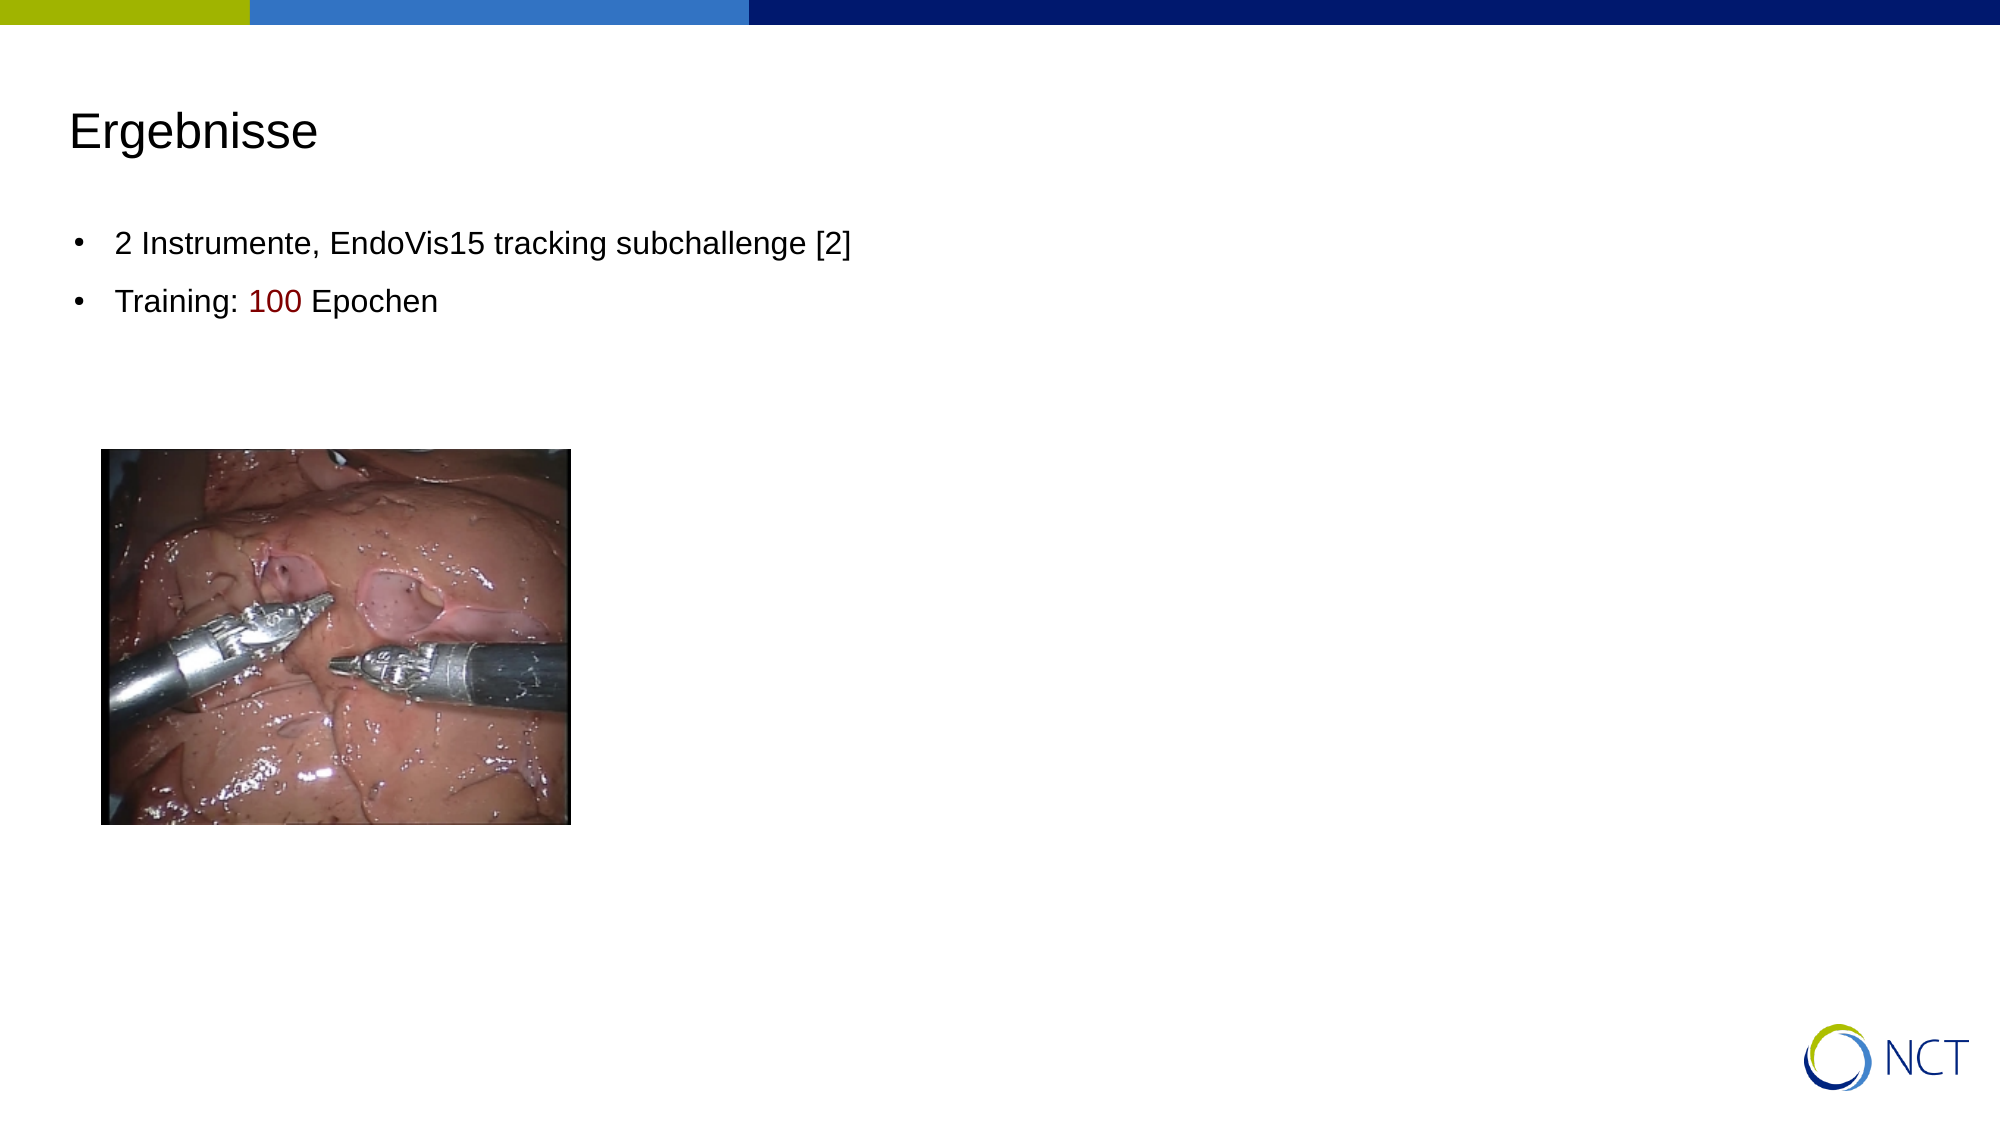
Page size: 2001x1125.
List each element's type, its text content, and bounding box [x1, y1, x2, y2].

picture [1804, 1024, 1969, 1091]
picture [101, 449, 571, 826]
title Ergebnisse [68, 37, 1861, 225]
list 2 Instrumente, EndoVis15 tracking subchallenge [2] Training: 100 Epochen [60, 224, 1852, 321]
